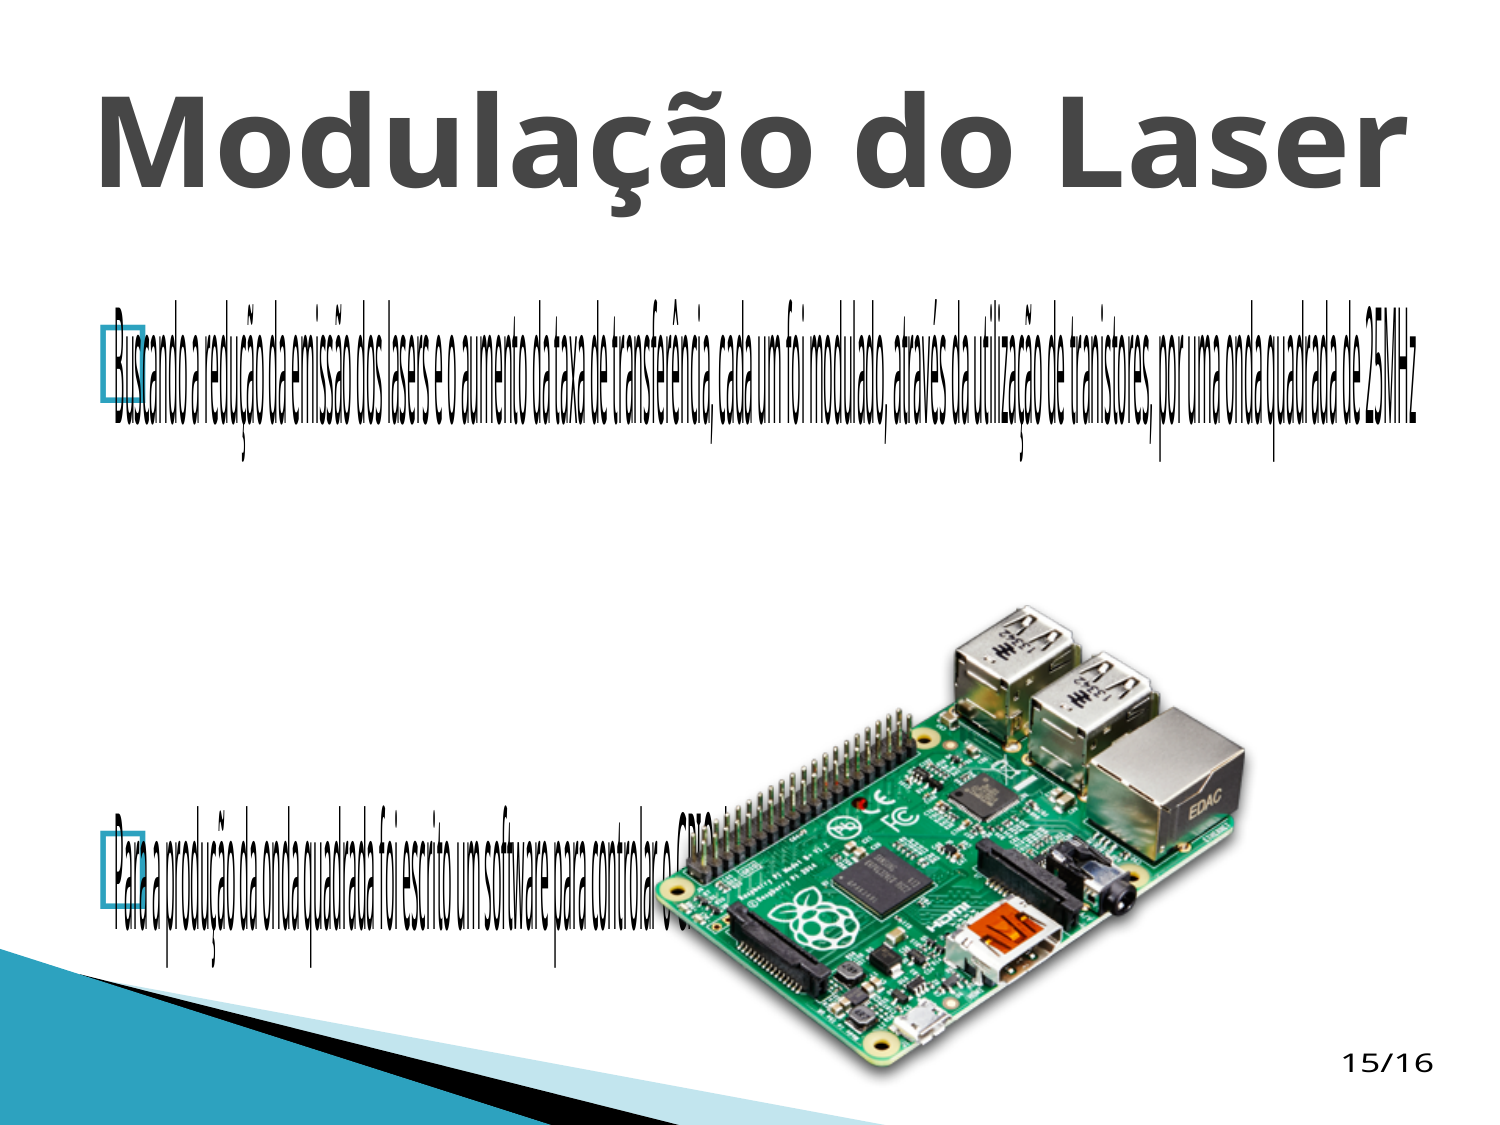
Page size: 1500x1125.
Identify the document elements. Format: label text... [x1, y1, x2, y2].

text_box 15/16 [1325, 1037, 1451, 1089]
picture [630, 562, 1267, 1125]
list Buscando a redução da emissão dos lasers e o aumento da taxa de transferência, cada um foi modulado, através da utilização de tranistores, por uma onda quadrada de 25MHz Para a produção da onda quadrada foi escrito um software para controlar o GPIO de um microcontrolador Raspberry Pi [75, 243, 1426, 986]
title Modulação do Laser [75, 45, 1426, 233]
